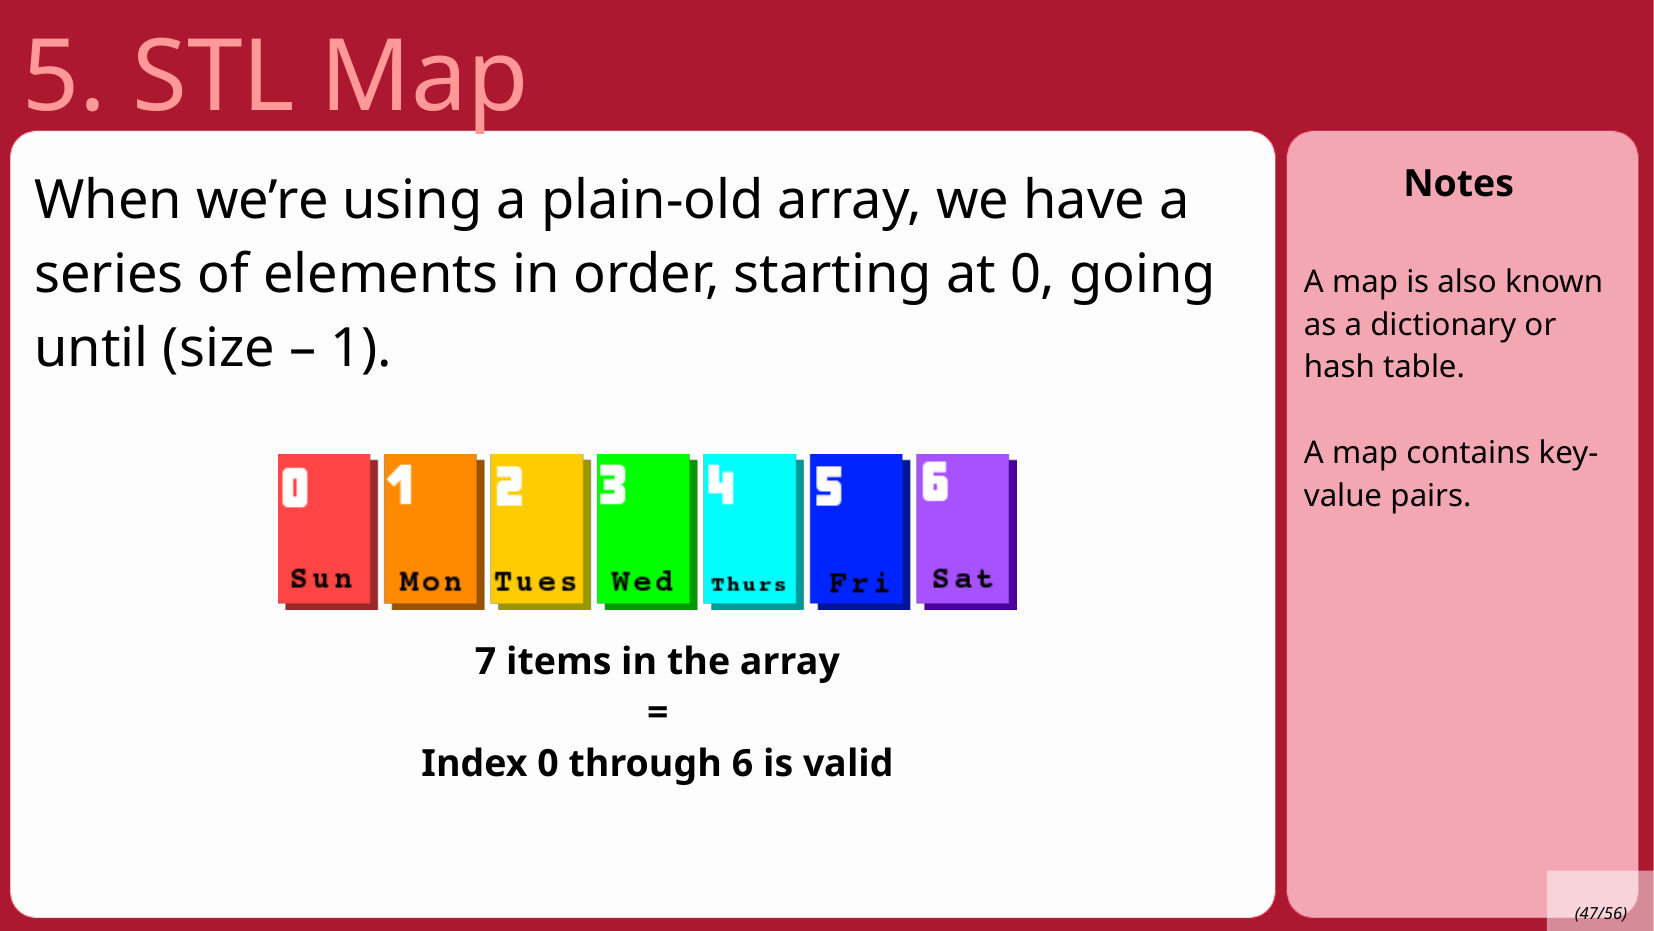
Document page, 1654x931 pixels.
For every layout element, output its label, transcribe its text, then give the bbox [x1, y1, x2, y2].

picture [0, 0, 1654, 931]
text_box When we’re using a plain-old array, we have a series of elements in order, starting at 0, going until (size – 1). [34, 160, 1248, 373]
text_box Notes A map is also known as a dictionary or hash table. A map contains key-value pairs. [1289, 149, 1629, 460]
title 5. STL Map [22, 7, 1511, 136]
text_box (<number>/56) [1546, 877, 1654, 931]
text_box 7 items in the array = Index 0 through 6 is valid [228, 640, 1088, 782]
